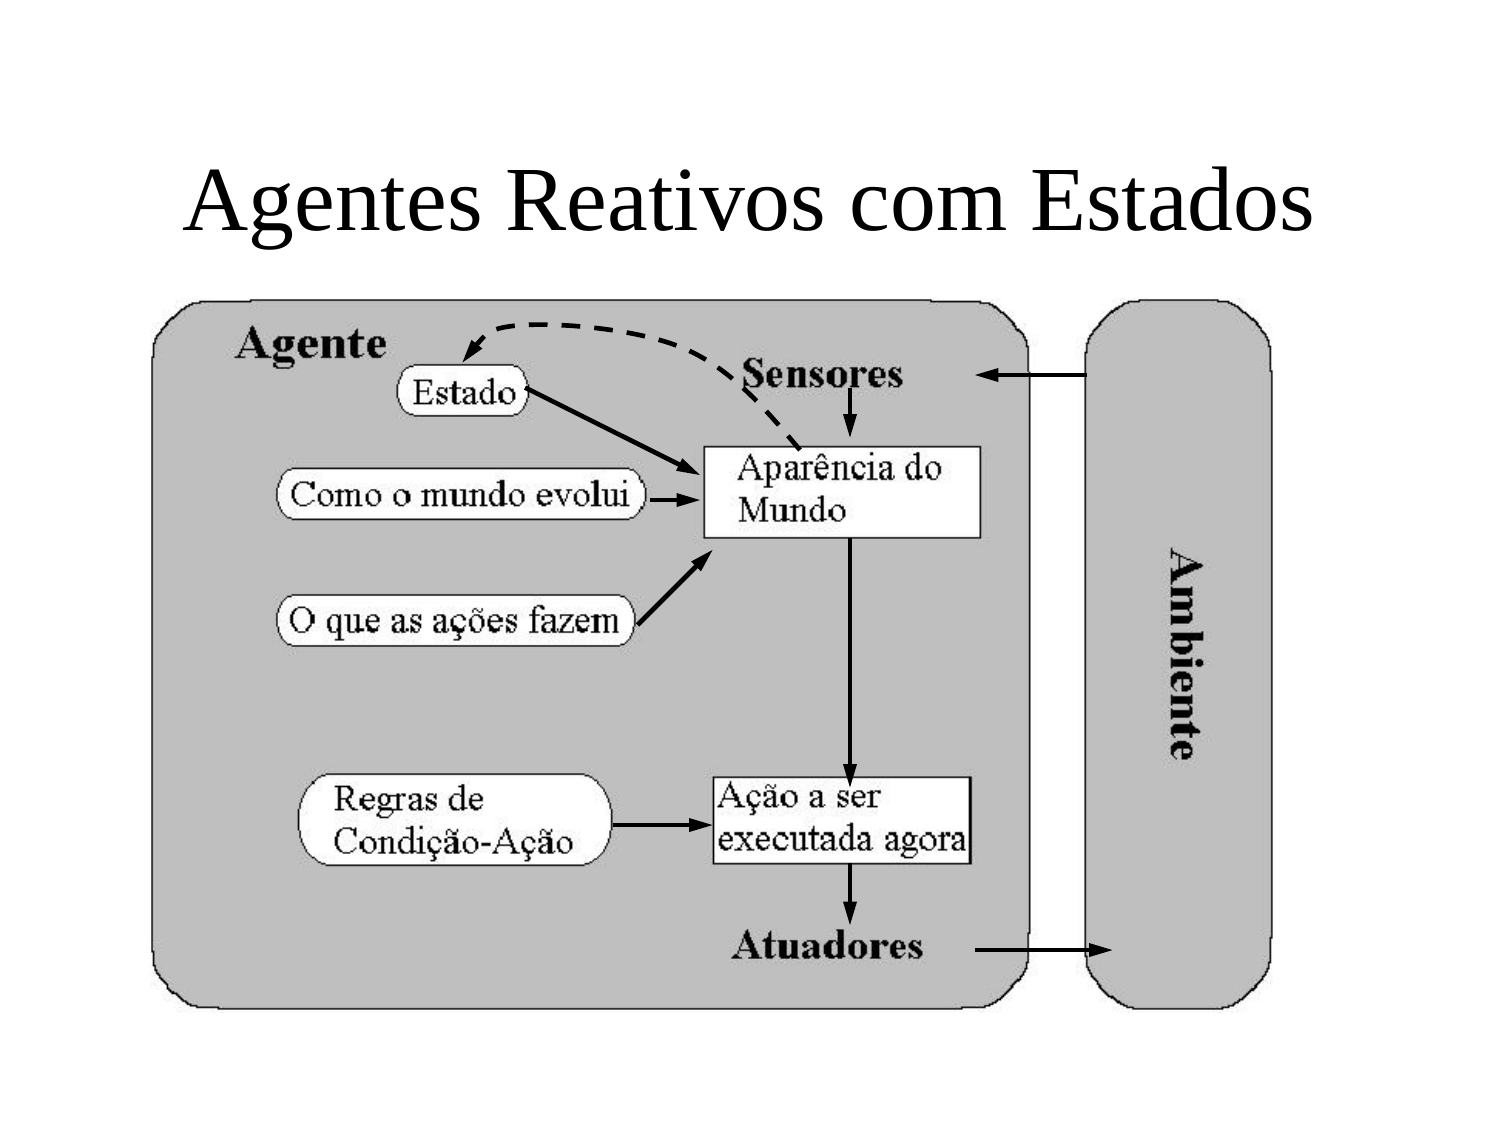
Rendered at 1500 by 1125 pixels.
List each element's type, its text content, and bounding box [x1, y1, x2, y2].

title Agentes Reativos com Estados [112, 99, 1388, 288]
picture [150, 298, 1276, 1013]
